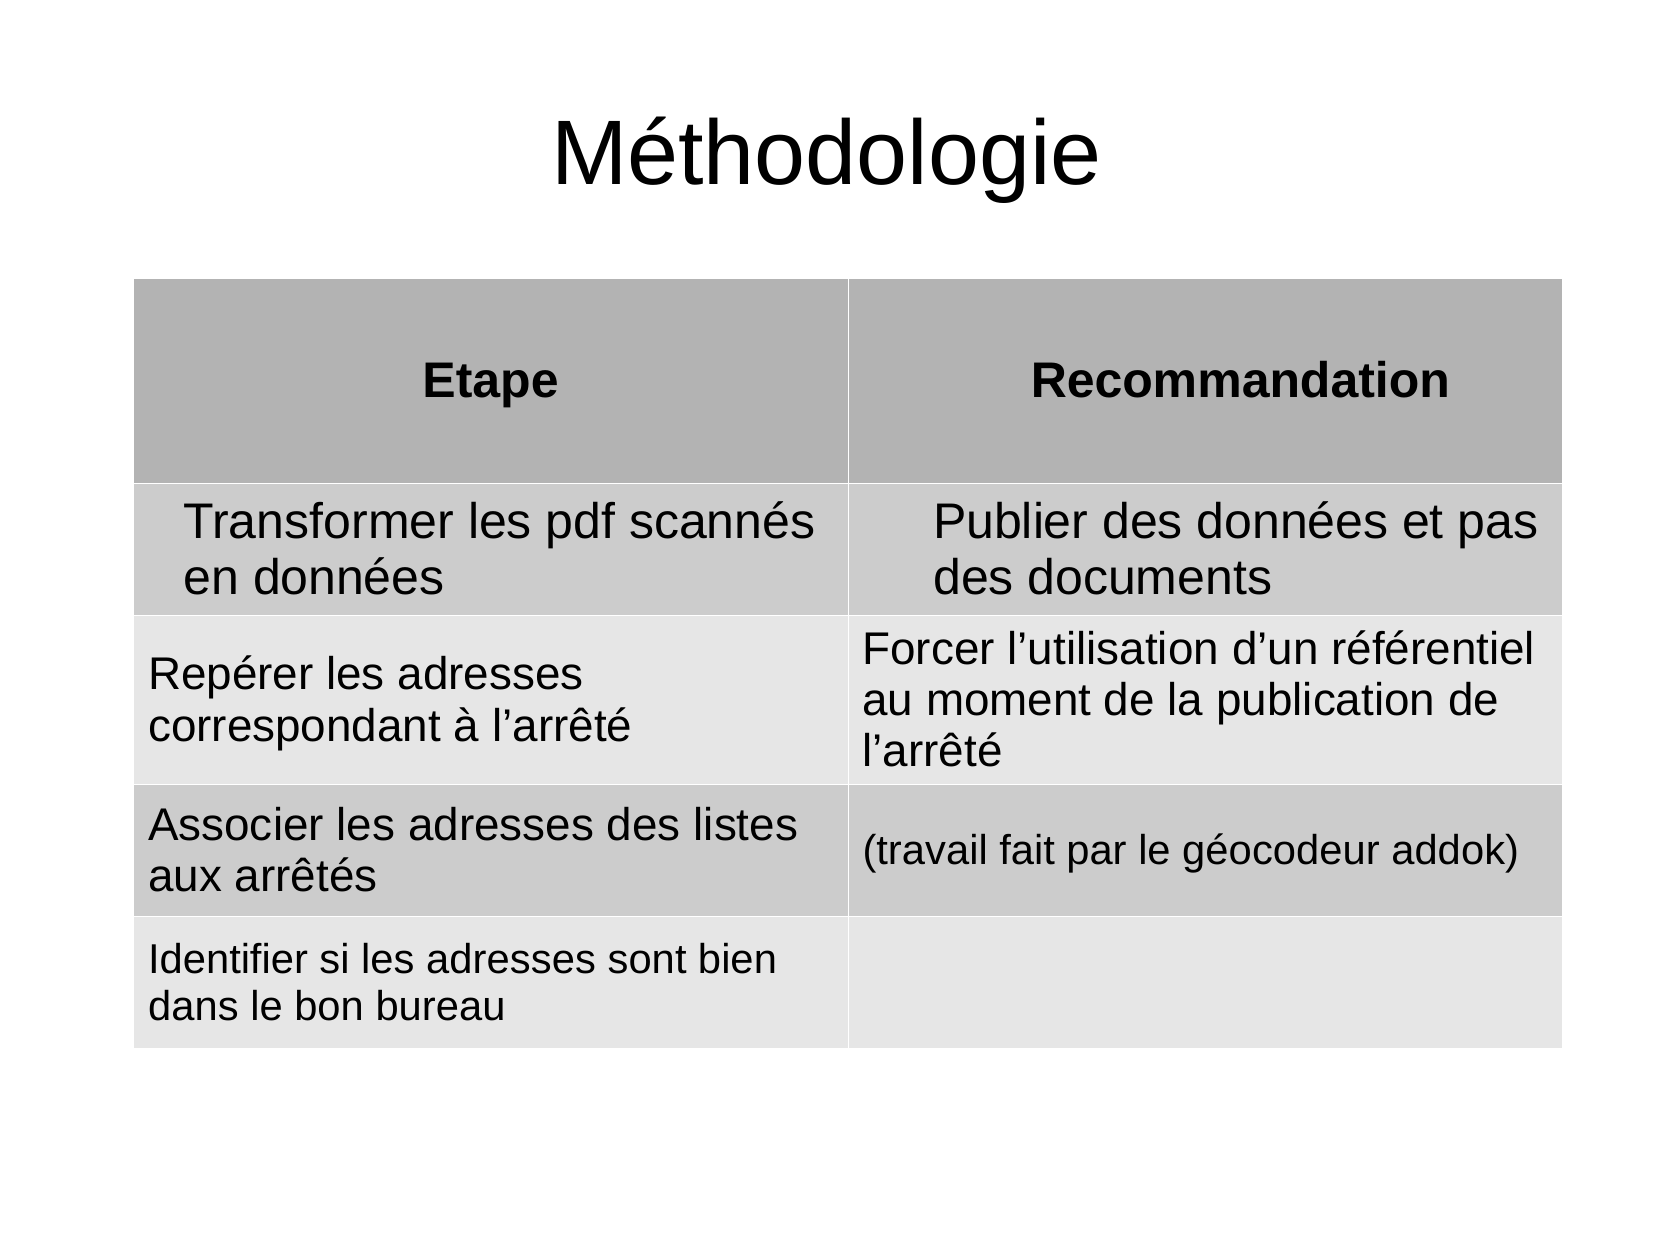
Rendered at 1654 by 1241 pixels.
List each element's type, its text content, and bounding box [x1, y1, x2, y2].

table_cell Transformer les pdf scannés en données [134, 484, 848, 615]
title Méthodologie [82, 49, 1571, 257]
table_header Etape [134, 279, 848, 483]
table_cell (travail fait par le géocodeur addok) [849, 785, 1562, 916]
table_cell Identifier si les adresses sont bien dans le bon bureau [134, 917, 848, 1048]
table_cell Publier des données et pas des documents [849, 484, 1562, 615]
table_cell Repérer les adresses correspondant à l’arrêté [134, 616, 848, 784]
table_header Recommandation [849, 279, 1562, 483]
table_cell [849, 917, 1562, 1048]
table_cell Forcer l’utilisation d’un référentiel au moment de la publication de l’arrêté [849, 616, 1562, 784]
table_cell Associer les adresses des listes aux arrêtés [134, 785, 848, 916]
